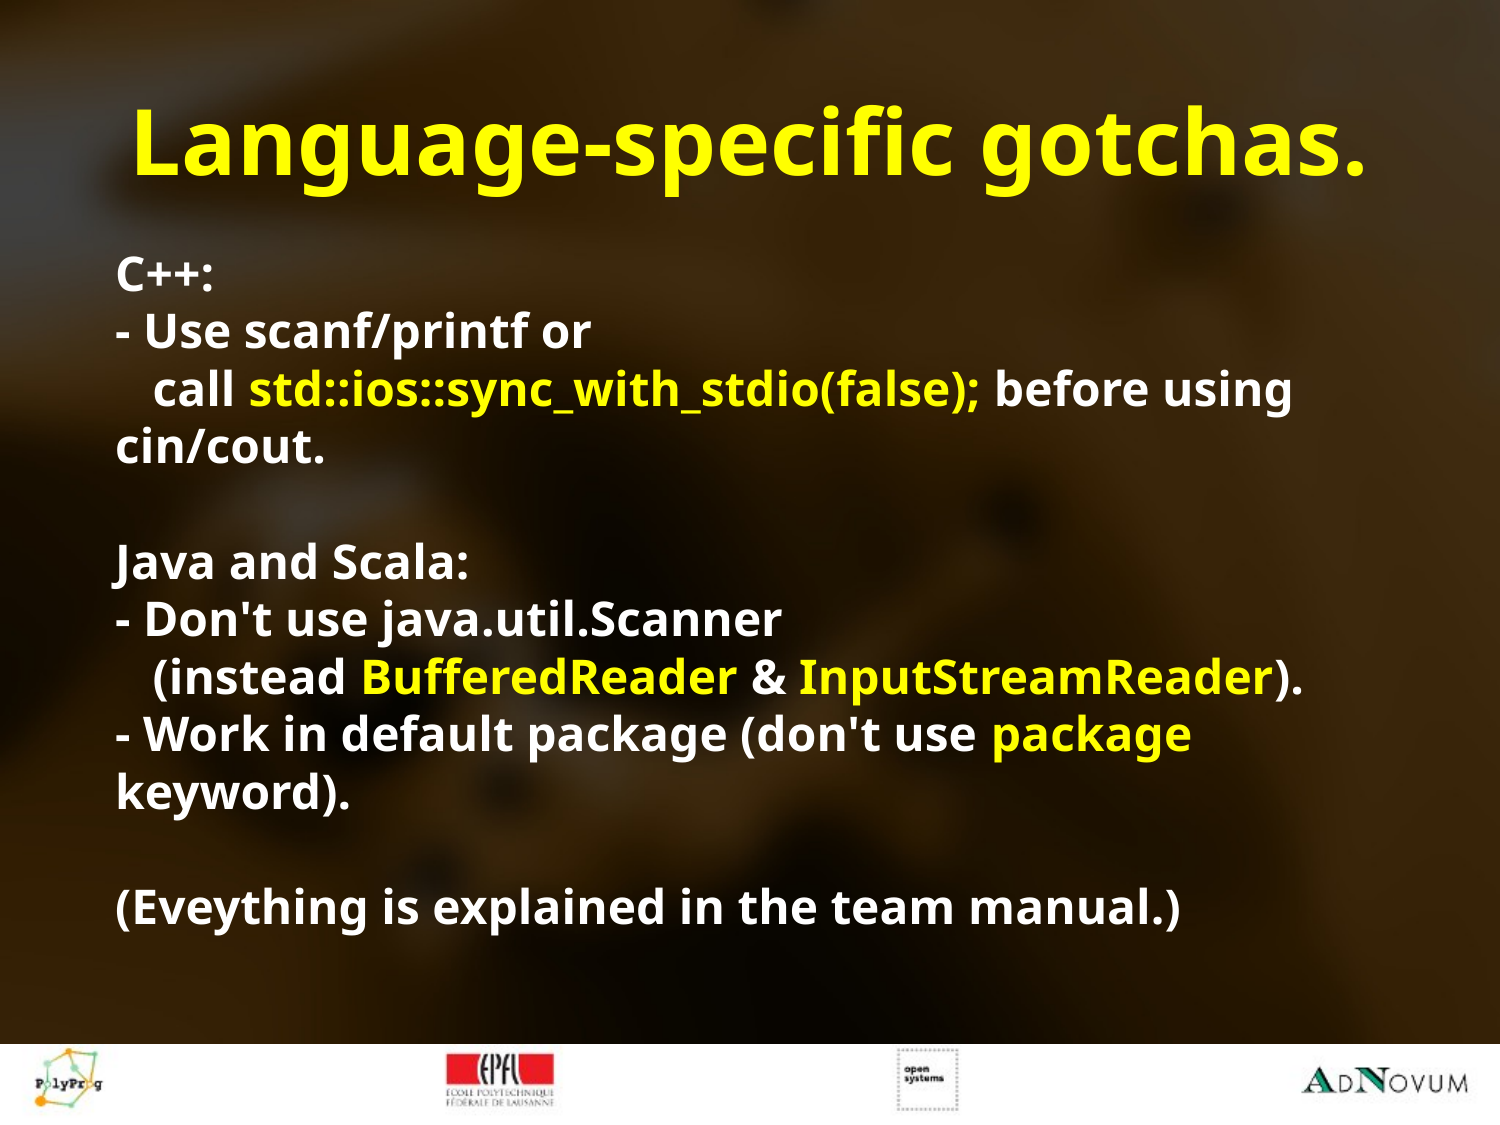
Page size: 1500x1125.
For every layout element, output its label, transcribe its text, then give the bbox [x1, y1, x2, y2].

text_box C++: - Use scanf/printf or call std::ios::sync_with_stdio(false); before using cin/cout. Java and Scala: - Don't use java.util.Scanner (instead BufferedReader & InputStreamReader). - Work in default package (don't use package keyword). (Eveything is explained in the team manual.) [100, 232, 1424, 945]
title Language-specific gotchas. [75, 45, 1425, 233]
picture [0, 0, 1500, 1120]
